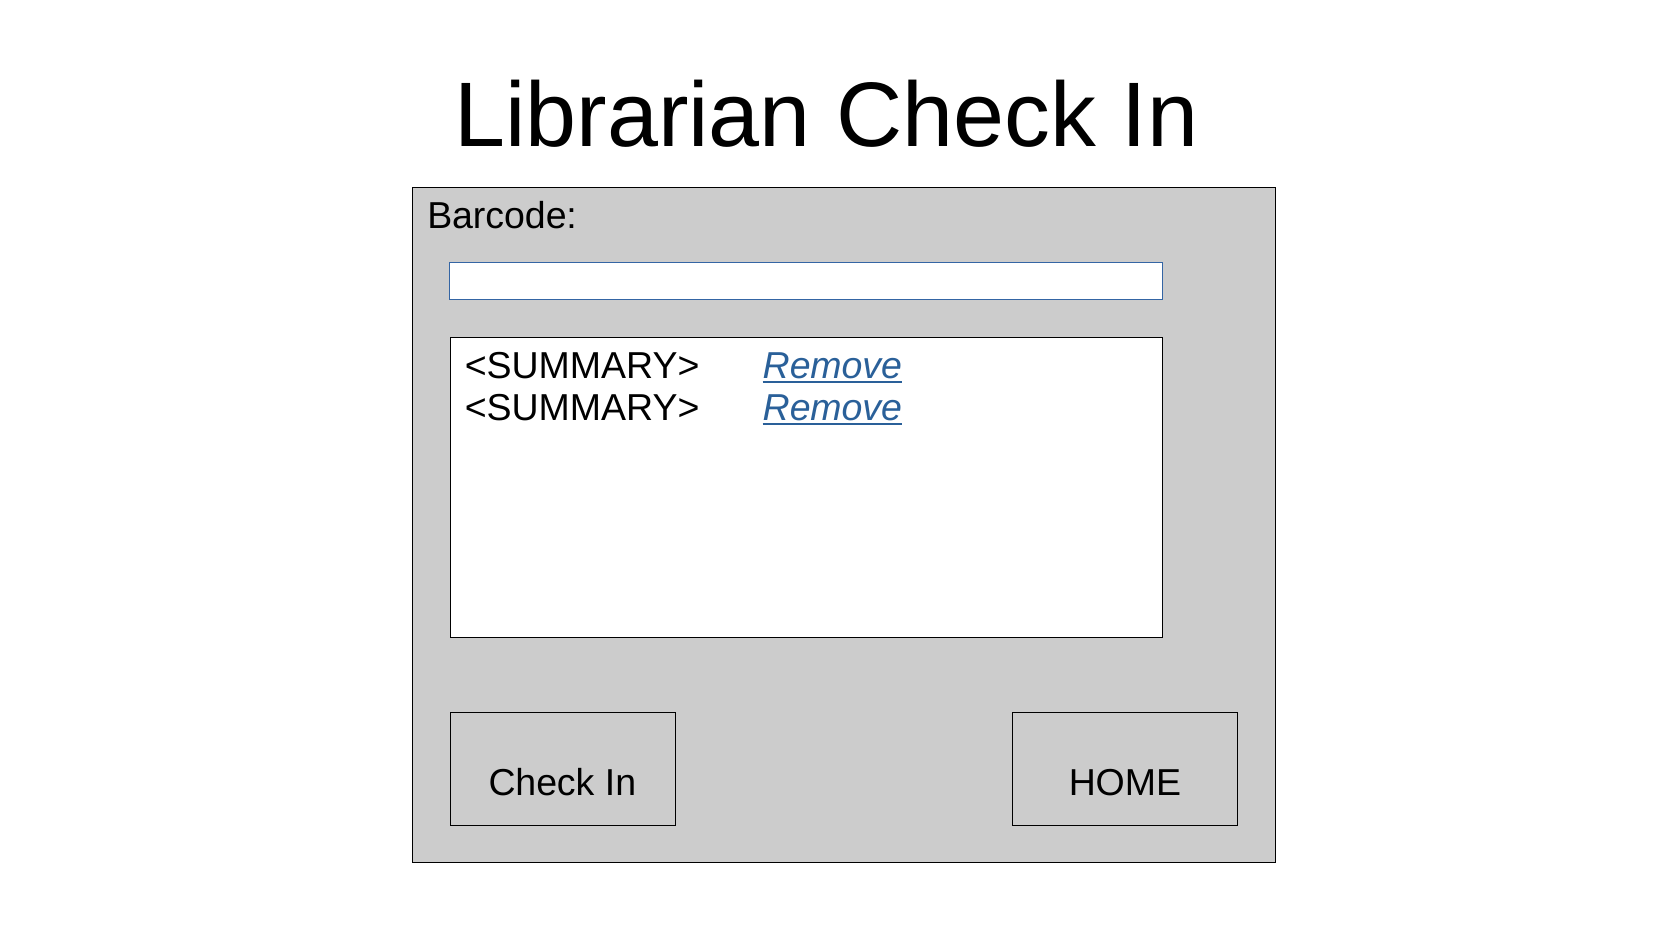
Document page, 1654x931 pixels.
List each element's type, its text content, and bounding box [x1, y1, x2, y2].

text_box HOME [1012, 712, 1238, 826]
text_box <SUMMARY> Remove <SUMMARY> Remove [450, 337, 1163, 638]
text_box Check In [450, 712, 676, 826]
title Librarian Check In [82, 37, 1571, 193]
text_box Barcode: [412, 187, 1276, 863]
text_box [449, 262, 1163, 300]
